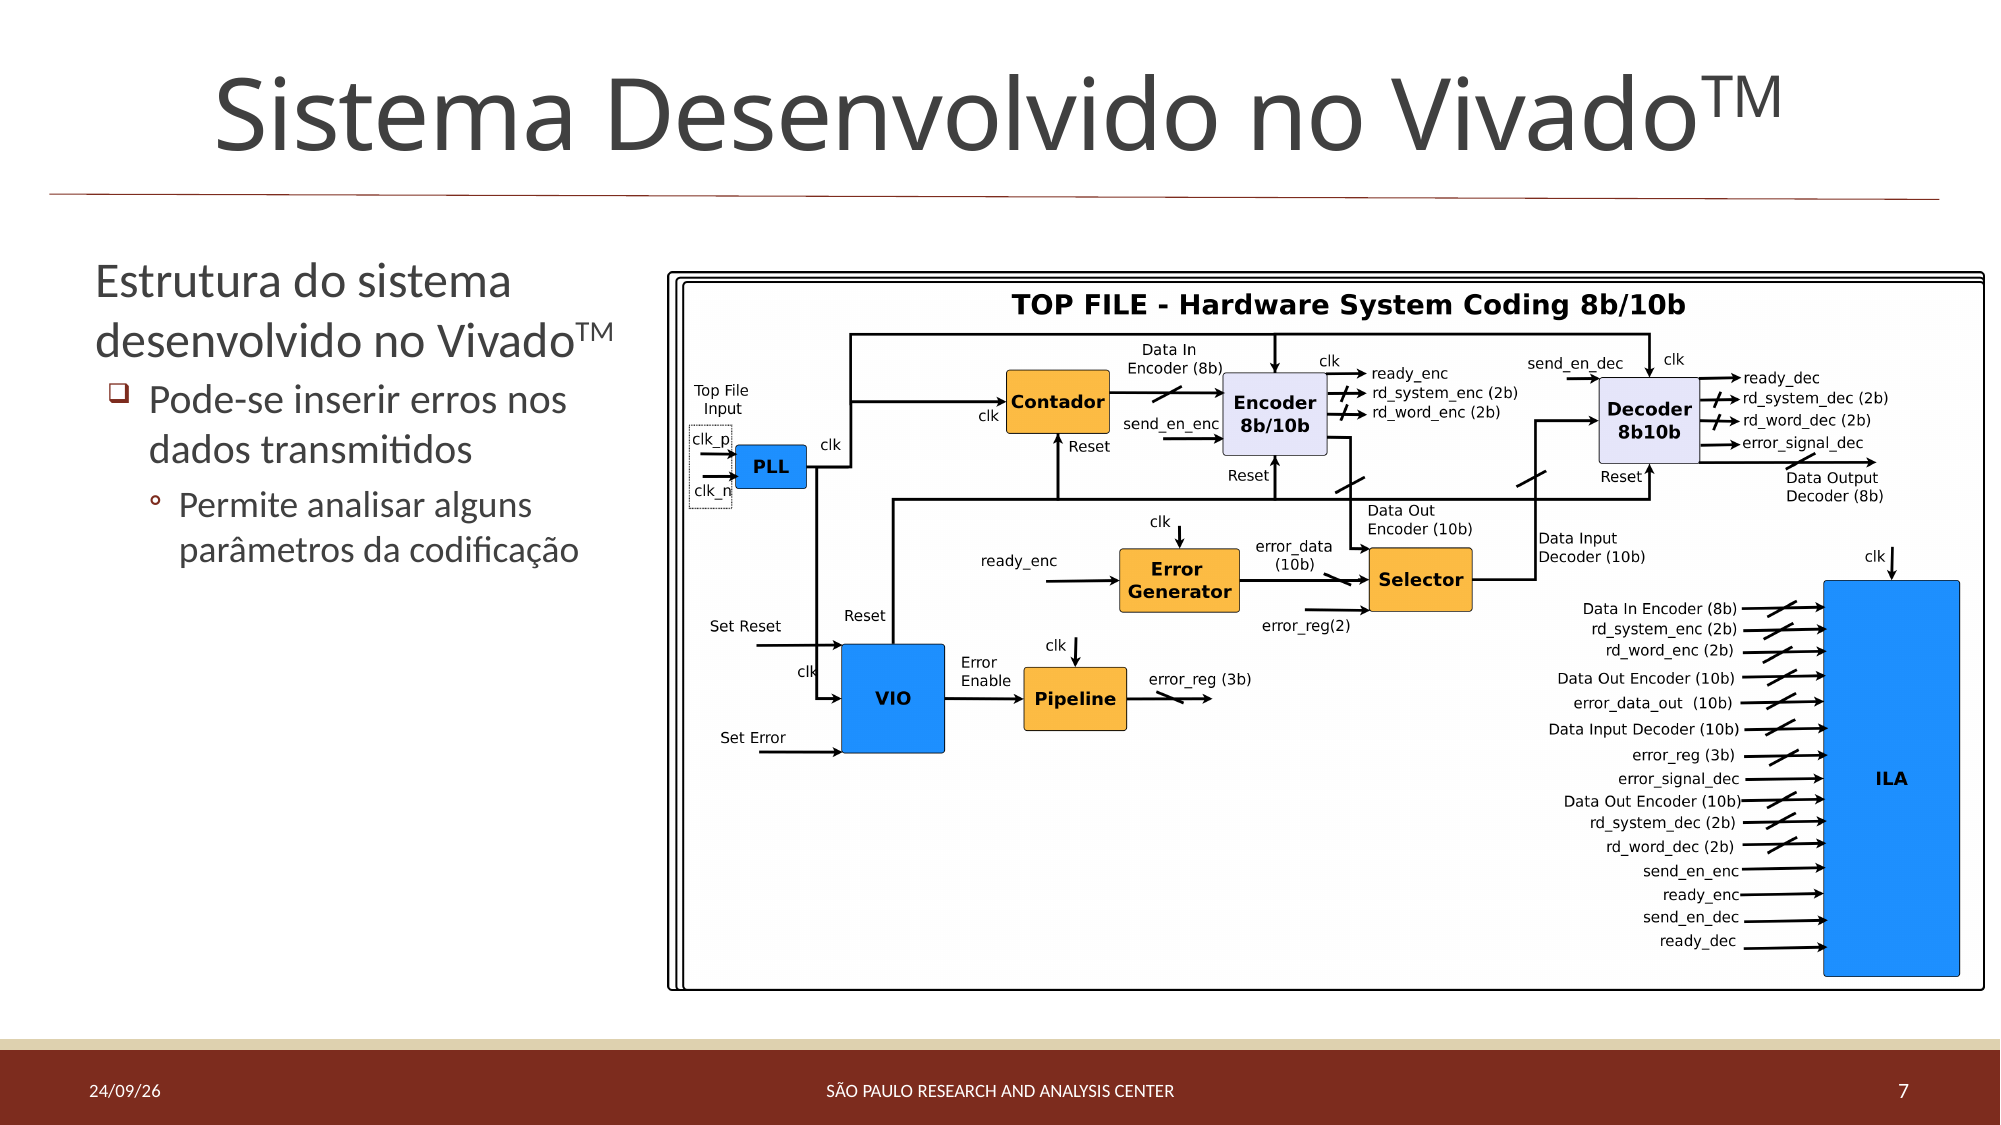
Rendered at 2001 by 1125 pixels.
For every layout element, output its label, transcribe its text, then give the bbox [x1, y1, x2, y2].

slide_number 27/11/17 [74, 1059, 480, 1120]
title Sistema Desenvolvido no VivadoTM [74, 47, 1924, 179]
picture [667, 271, 1985, 992]
footer São Paulo Research and Analysis Center [604, 1059, 1396, 1120]
list Estrutura do sistema desenvolvido no VivadoTM Pode-se inserir erros nos dados transmitidos Permite analisar alguns parâmetros da codificação [74, 239, 662, 1001]
slide_number <número> [1708, 1059, 1925, 1120]
